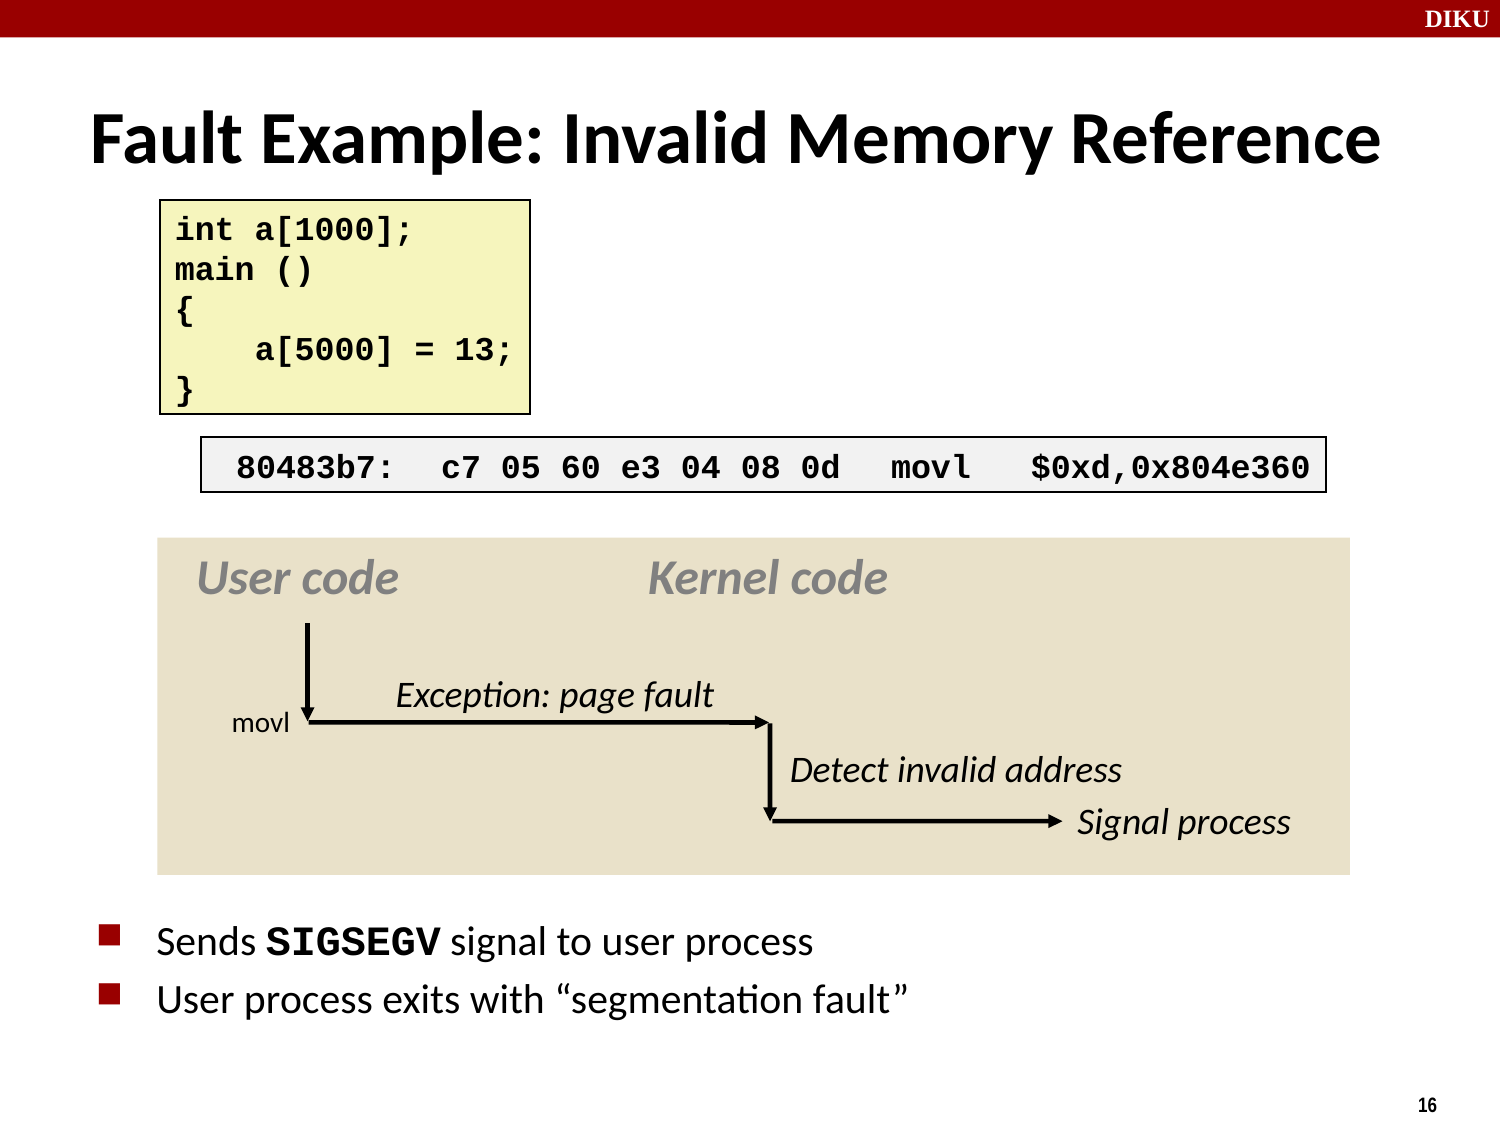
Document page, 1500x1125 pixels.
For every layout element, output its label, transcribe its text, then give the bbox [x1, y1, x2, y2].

text_box movl [216, 695, 306, 746]
text_box User code [181, 537, 415, 613]
text_box Detect invalid address [774, 737, 1150, 798]
title Fault Example: Invalid Memory Reference [75, 87, 1500, 179]
text_box int a[1000]; main () { a[5000] = 13; } [159, 199, 530, 415]
text_box 80483b7: c7 05 60 e3 04 08 0d movl $0xd,0x804e360 [201, 437, 1326, 493]
text_box Exception: page fault [380, 662, 730, 723]
text_box [157, 537, 1350, 875]
text_box Kernel code [633, 537, 903, 613]
text_box Signal process [1062, 789, 1325, 850]
list Sends SIGSEGV signal to user process User process exits with “segmentation fault” [84, 906, 1185, 1050]
